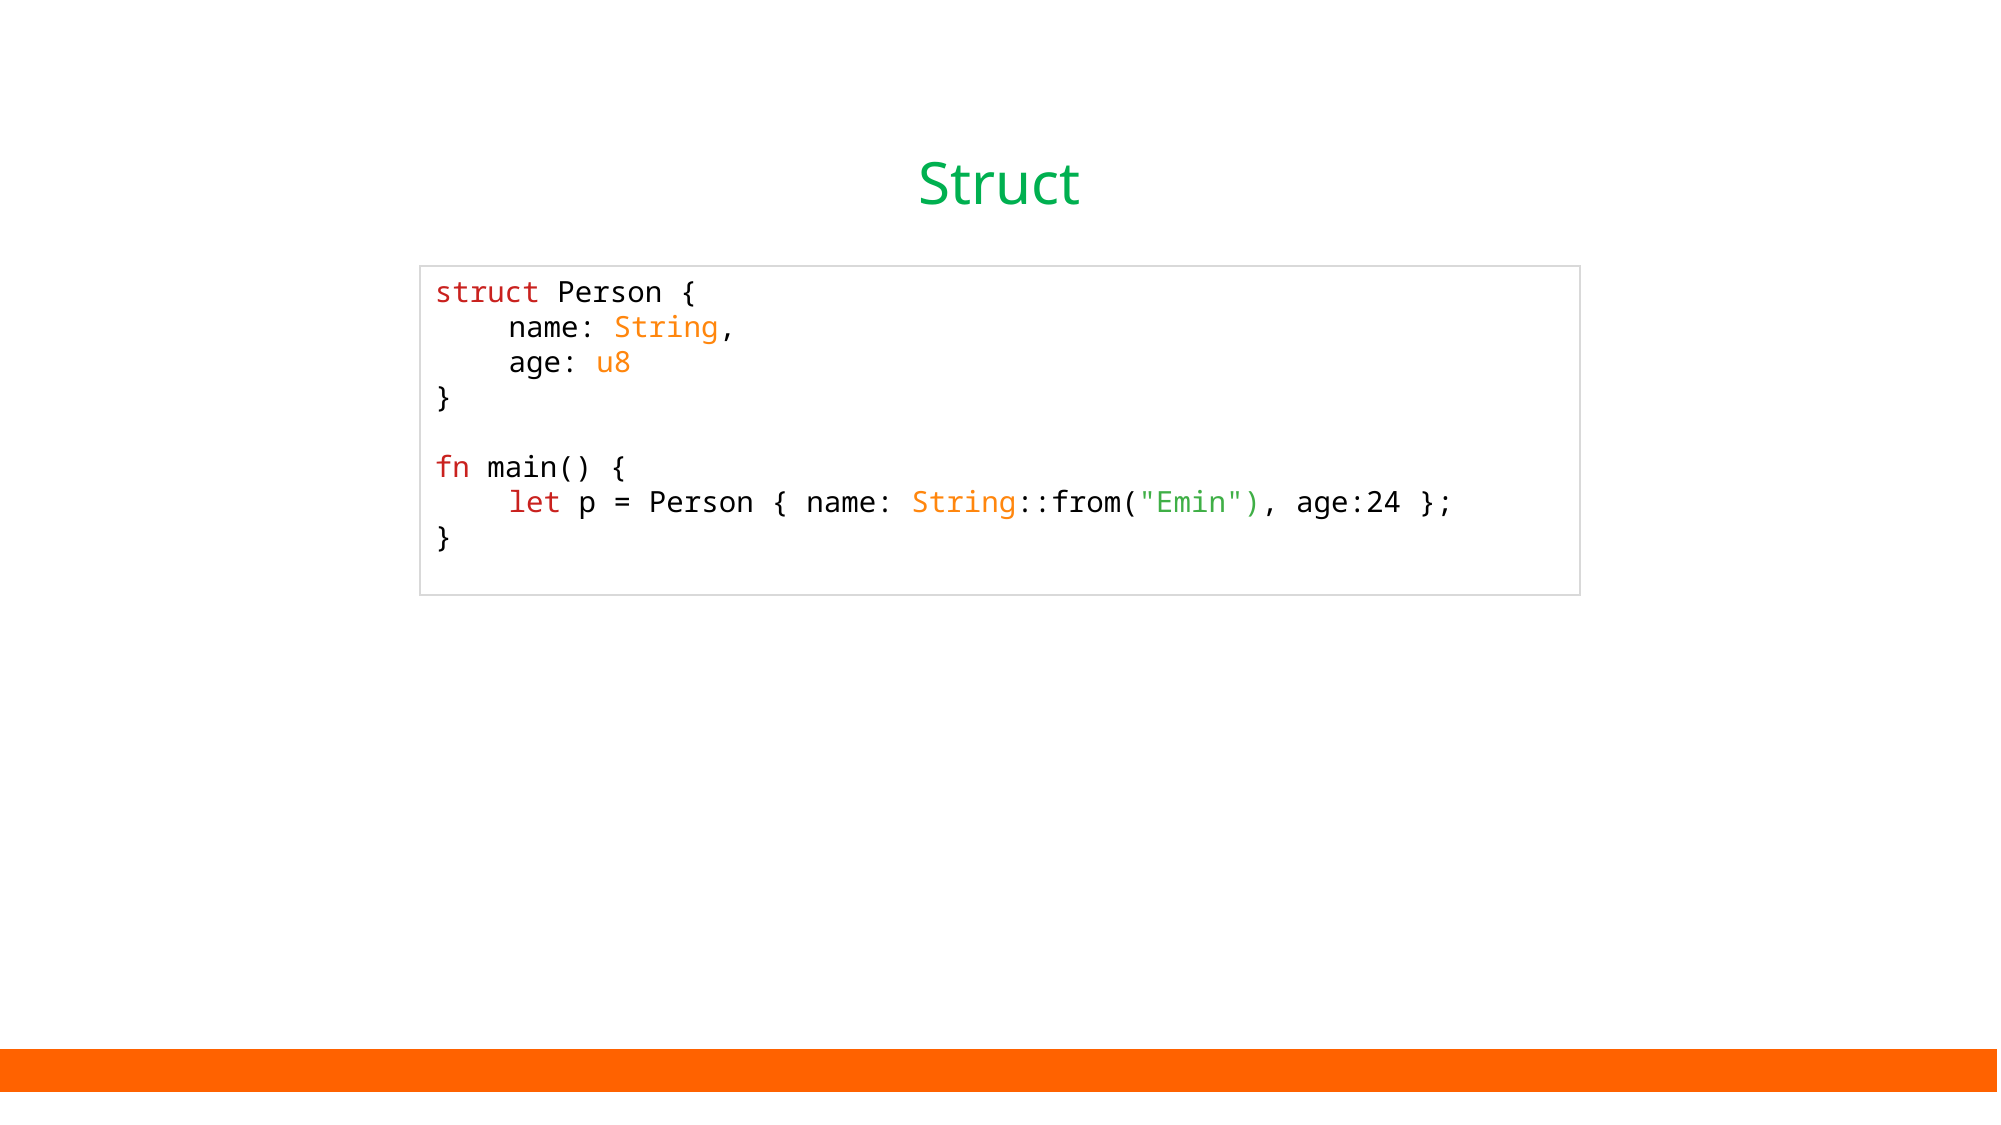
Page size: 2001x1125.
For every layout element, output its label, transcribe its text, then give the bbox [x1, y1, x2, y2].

list Struct [420, 146, 1580, 237]
text_box [0, 1049, 1997, 1092]
text_box struct Person { name: String, age: u8 } fn main() { let p = Person { name: String::from("Emin"), age:24 }; } [419, 265, 1581, 596]
